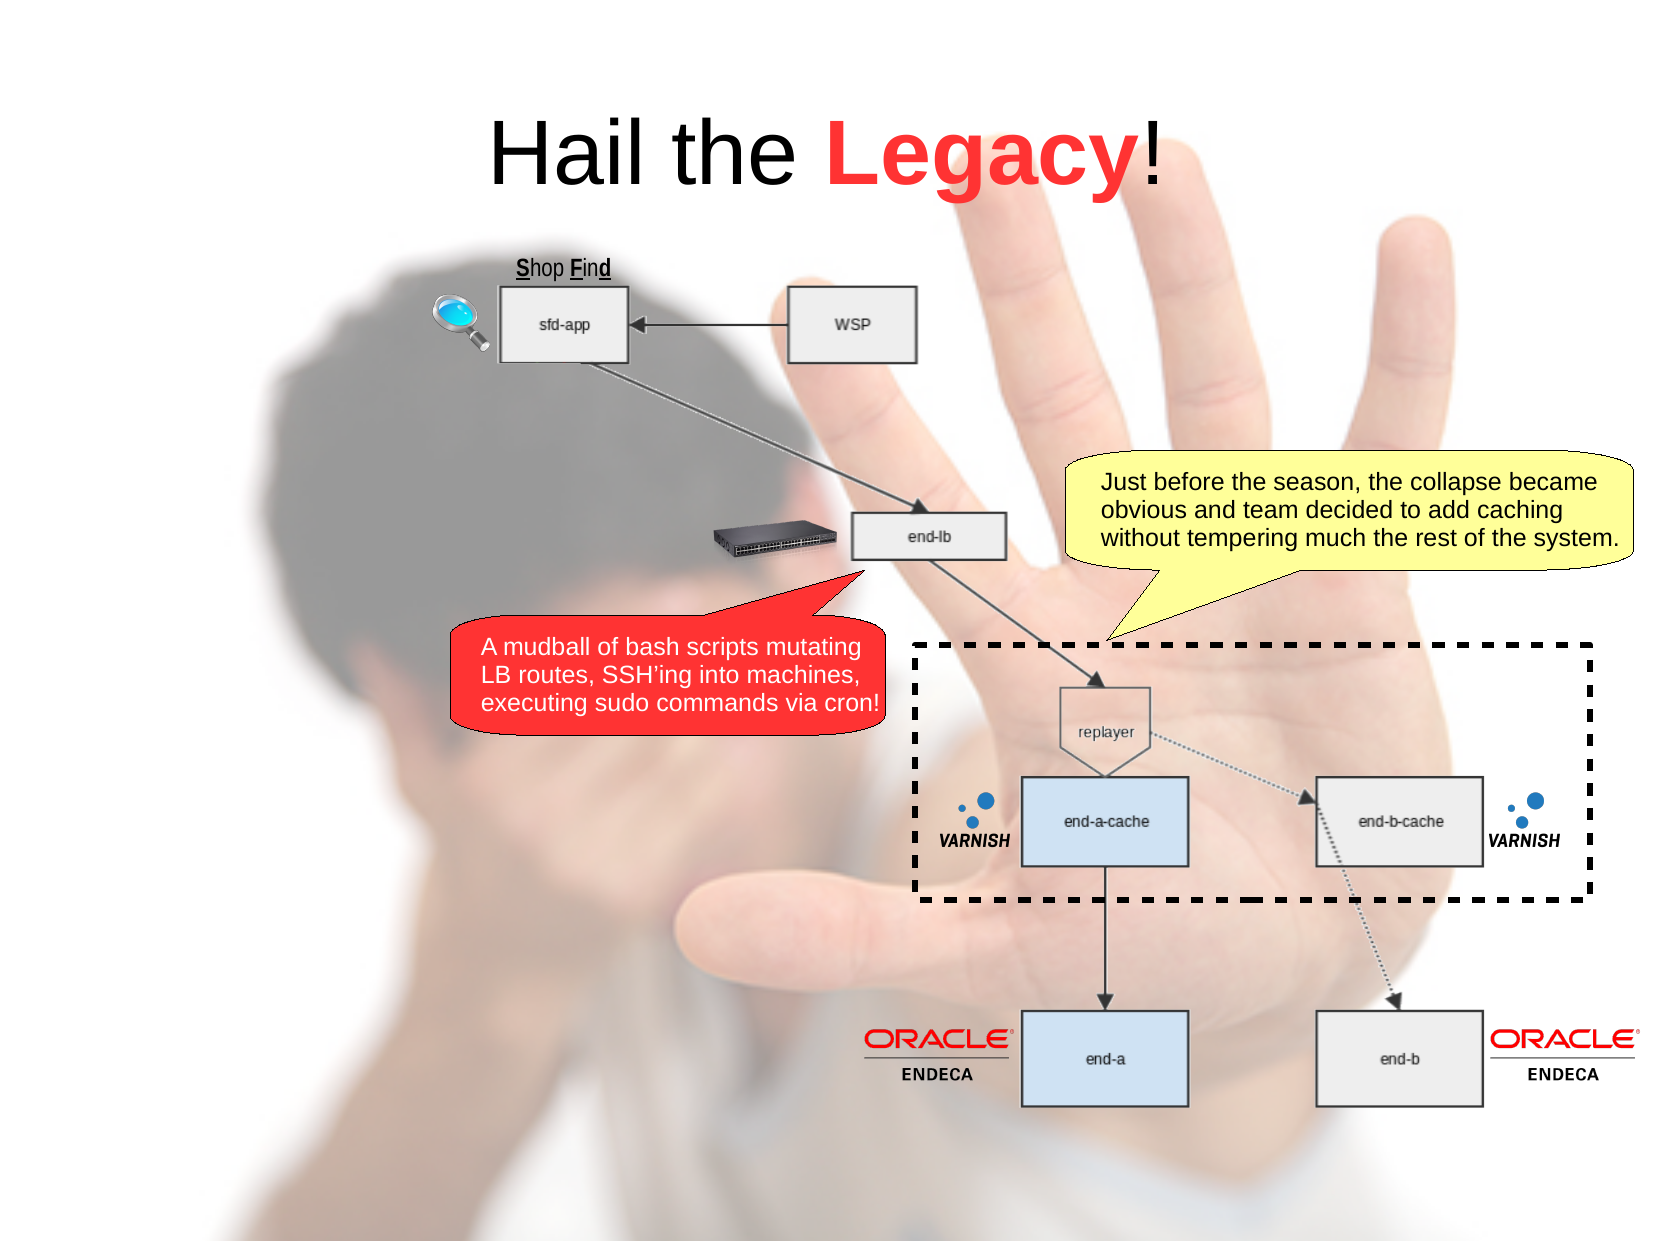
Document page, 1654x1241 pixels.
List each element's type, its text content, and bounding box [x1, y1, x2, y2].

text_box A mudball of bash scripts mutating LB routes, SSH’ing into machines, executing sudo commands via cron! [450, 570, 886, 736]
text_box Shop Find [466, 245, 662, 319]
picture [0, 0, 1654, 1241]
title Hail the Legacy! [82, 49, 1571, 257]
text_box Just before the season, the collapse became obvious and team decided to add caching without tempering much the rest of the system. [1065, 450, 1634, 641]
